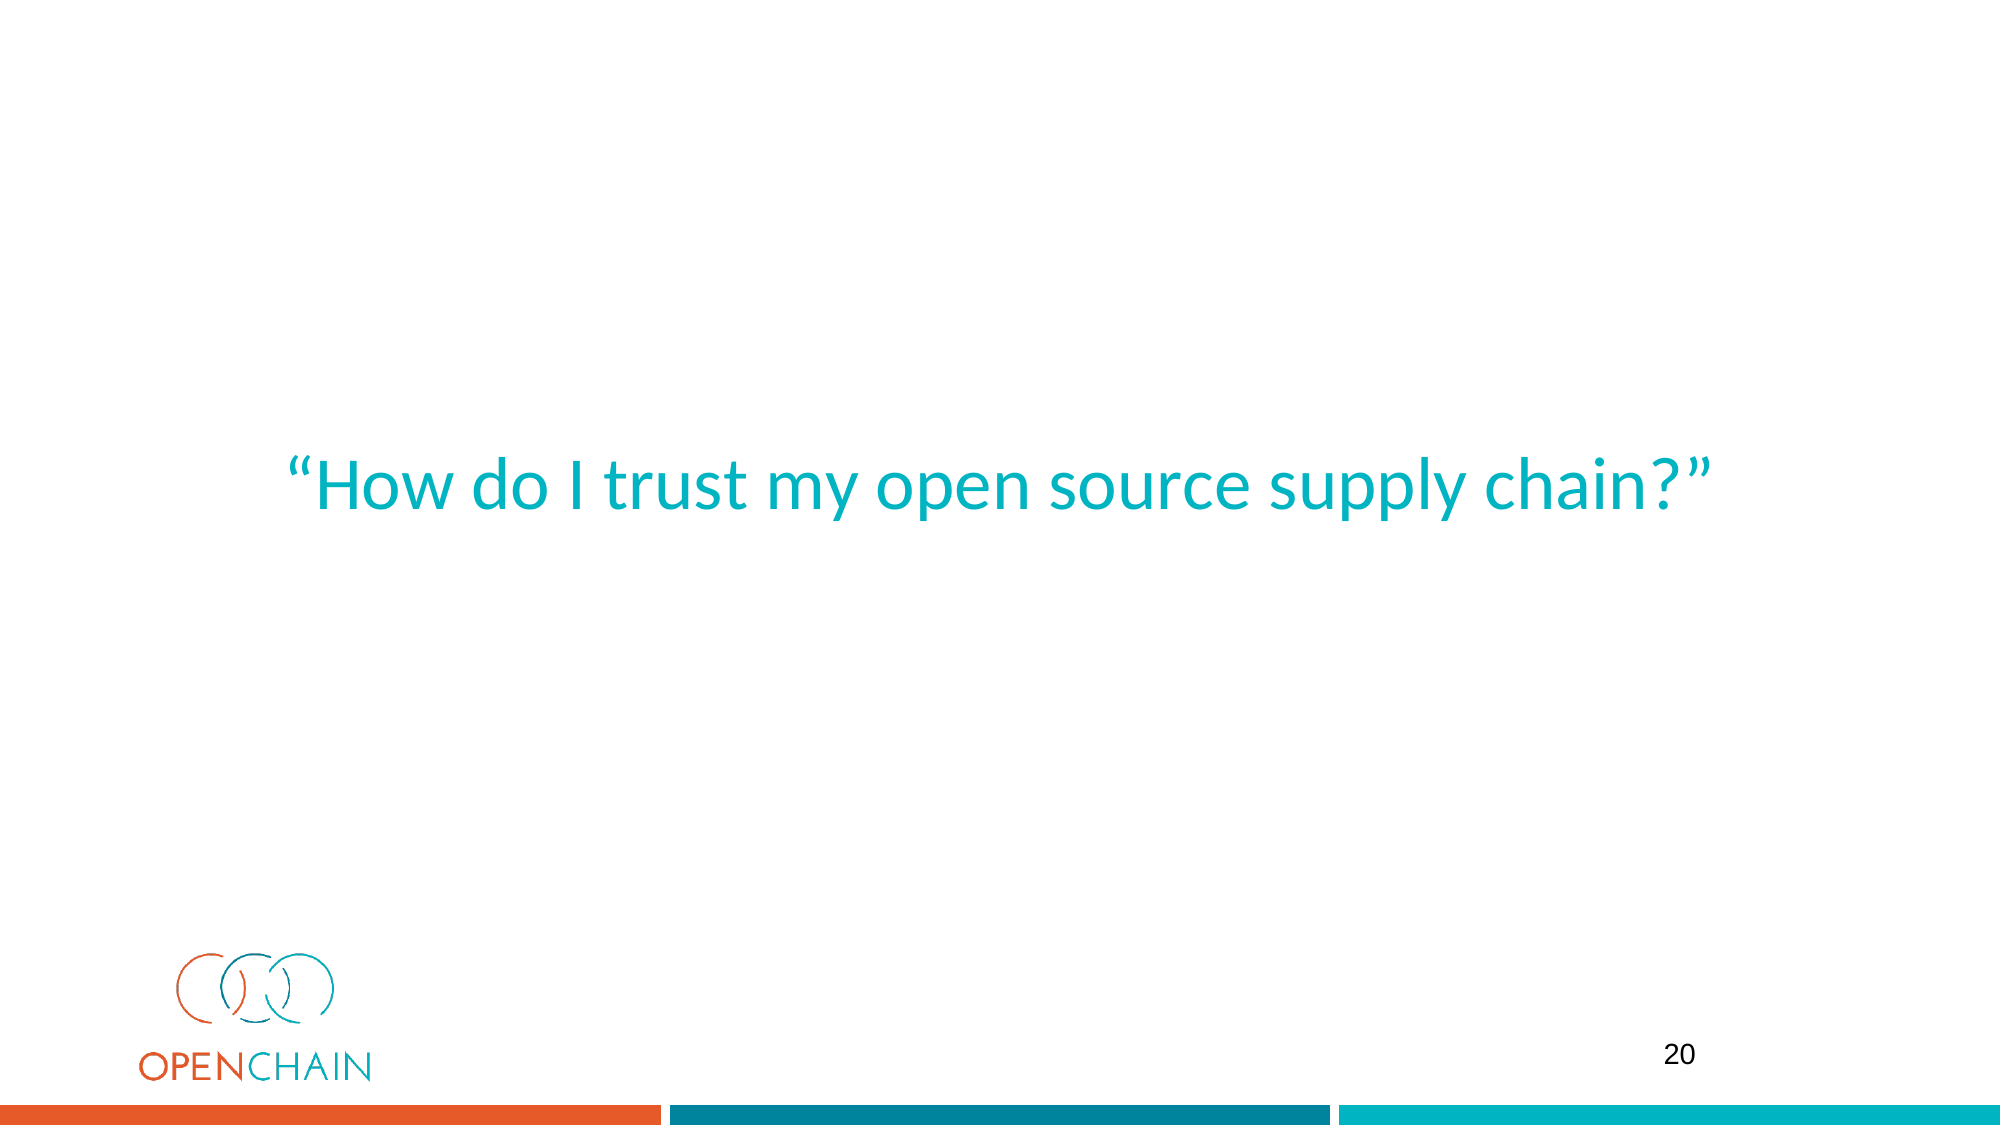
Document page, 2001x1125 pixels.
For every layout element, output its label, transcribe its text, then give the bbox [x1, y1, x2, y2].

text_box 20 [1648, 1022, 1863, 1083]
title “How do I trust my open source supply chain?” [137, 376, 1863, 594]
